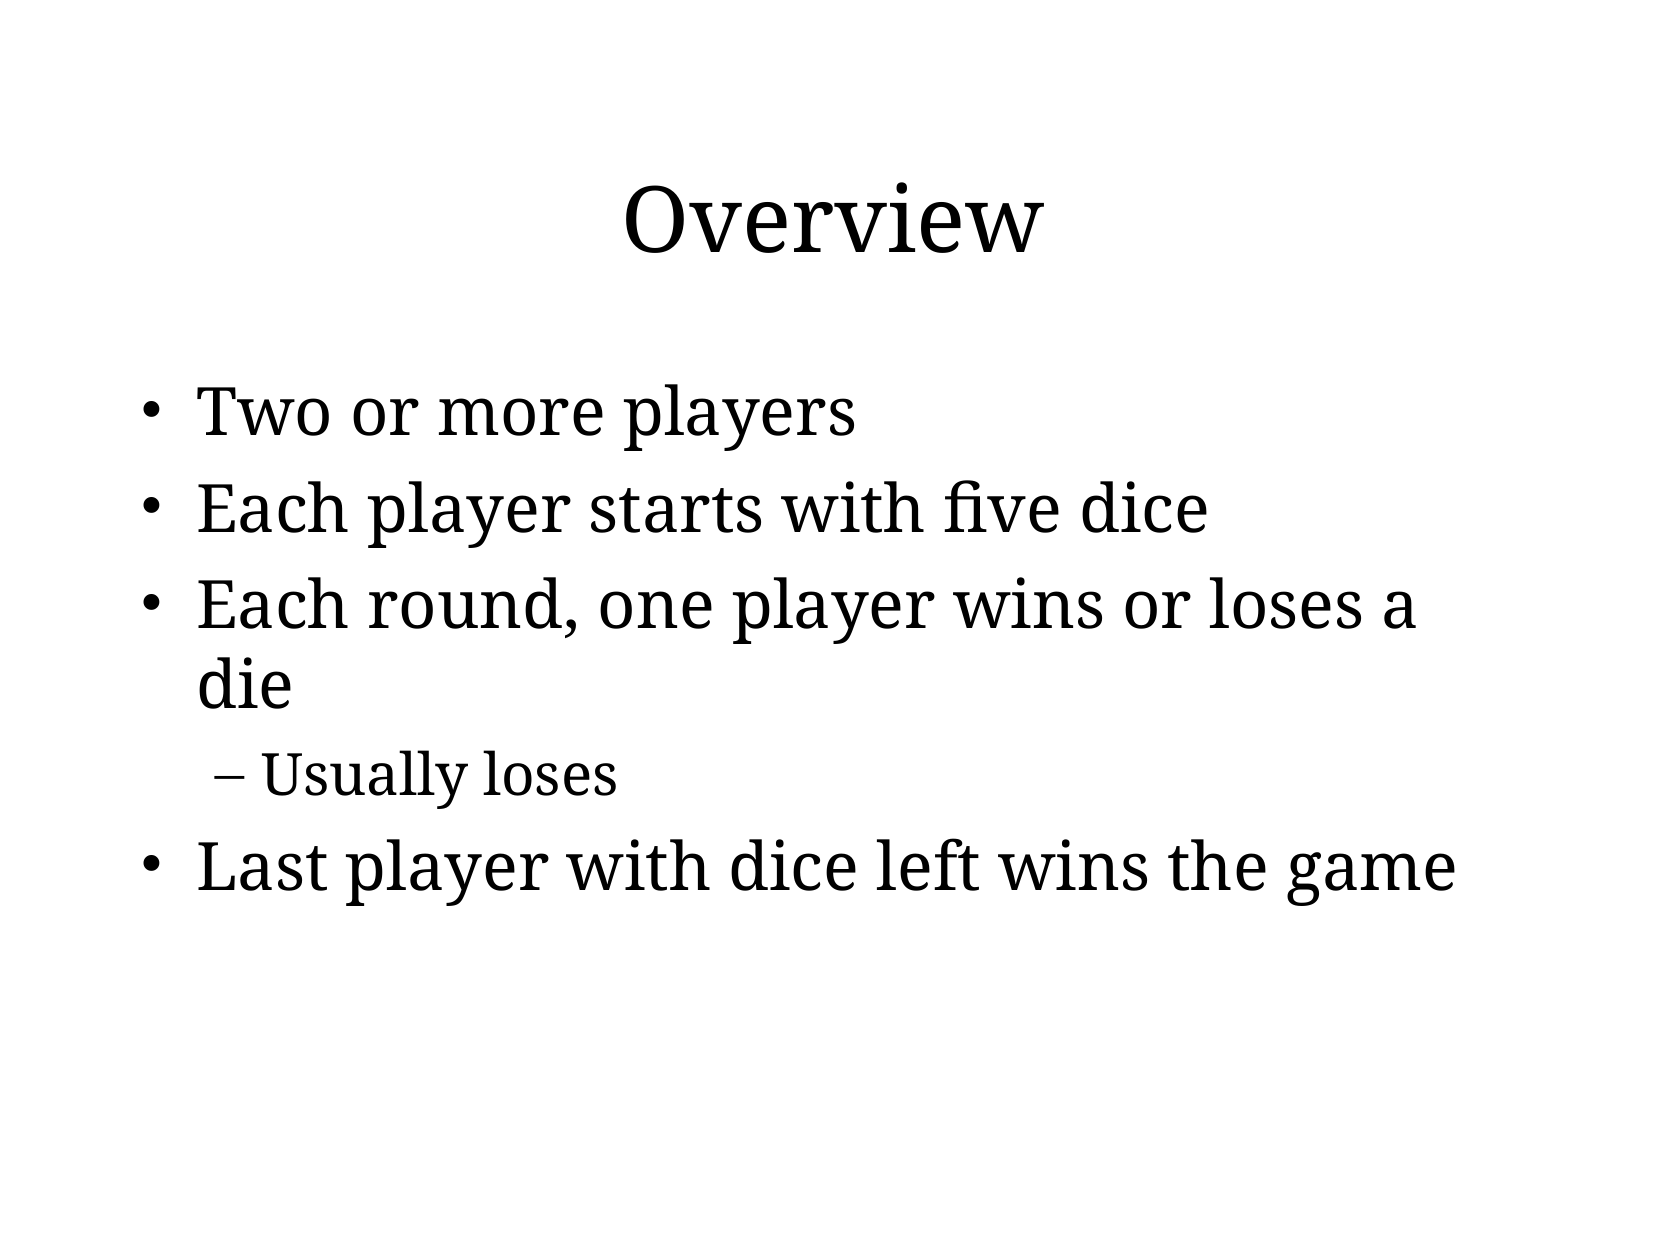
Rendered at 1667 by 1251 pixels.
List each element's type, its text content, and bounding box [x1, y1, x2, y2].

title Overview [124, 110, 1542, 320]
list Two or more players Each player starts with five dice Each round, one player wins or loses a die Usually loses Last player with dice left wins the game [124, 360, 1542, 1112]
